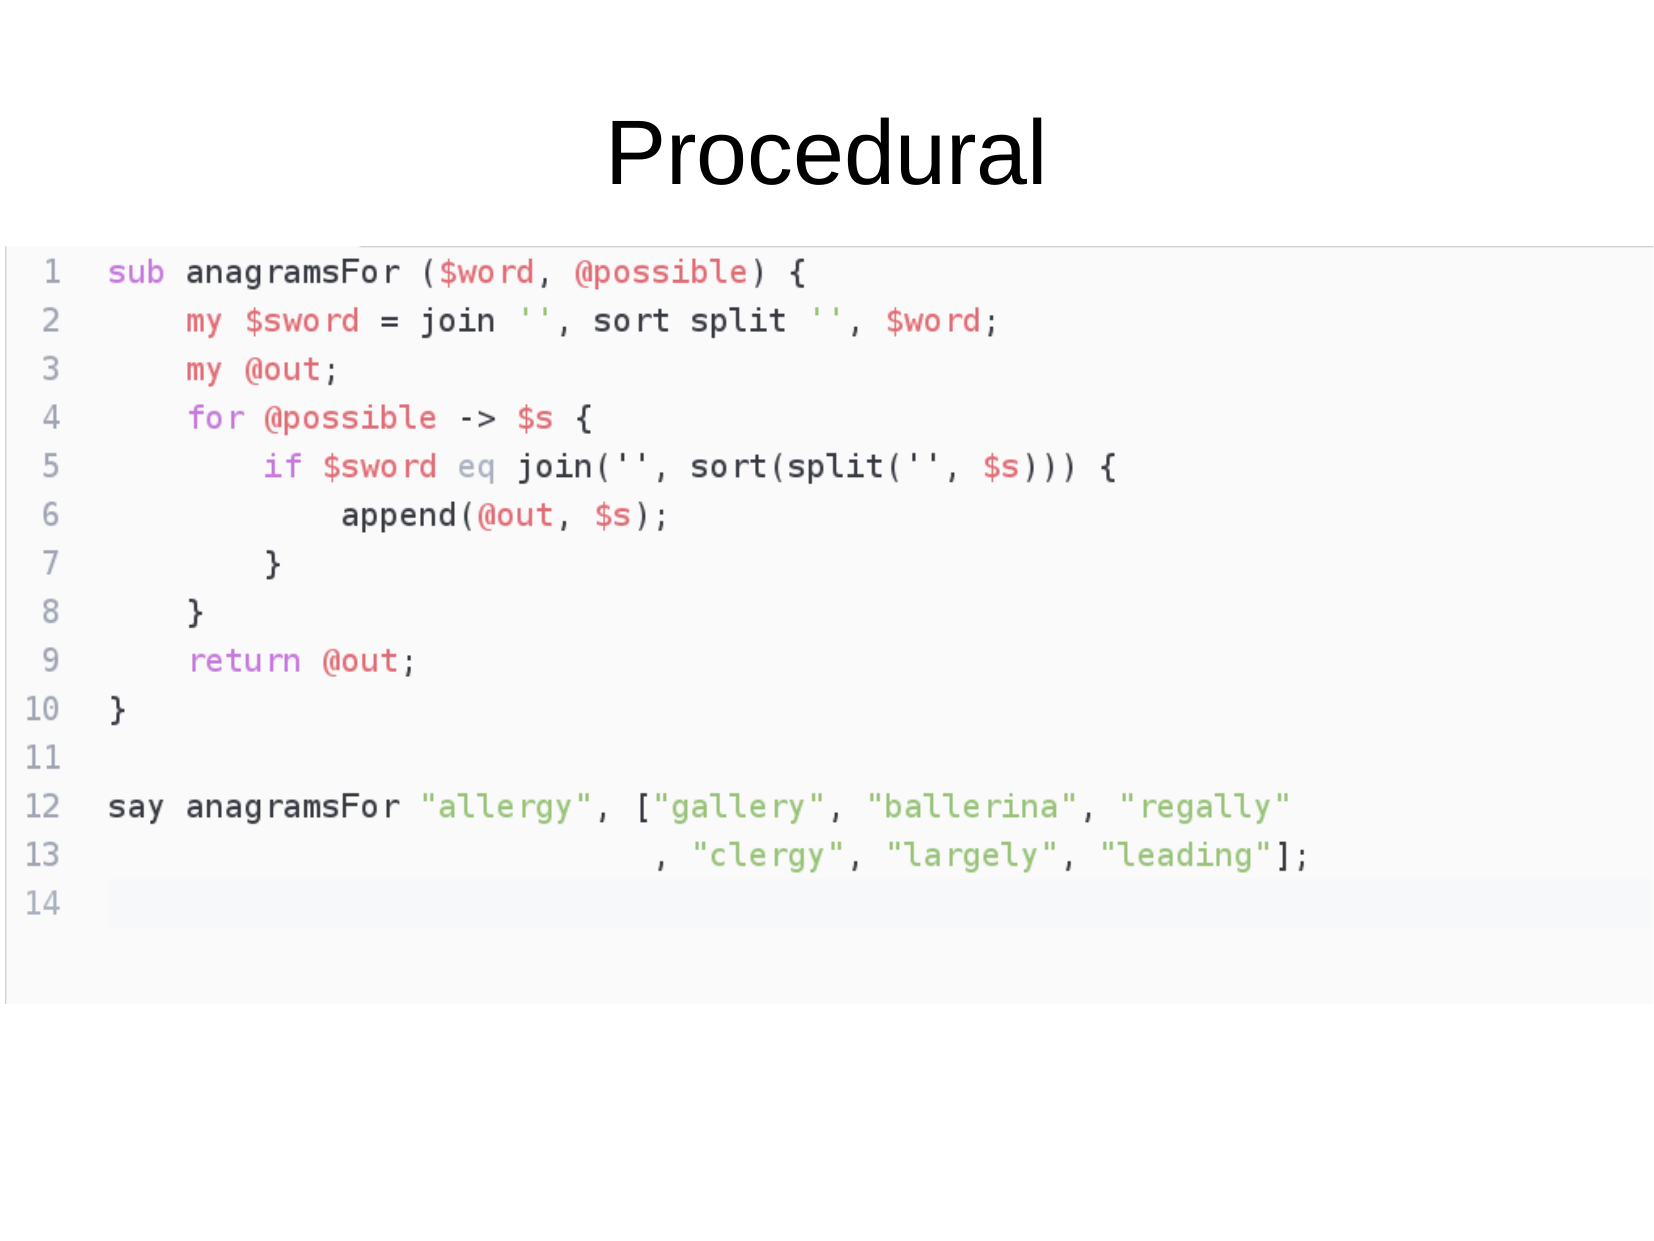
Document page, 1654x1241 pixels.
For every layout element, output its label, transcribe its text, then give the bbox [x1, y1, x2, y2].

title Procedural [82, 49, 1571, 246]
picture [5, 246, 1654, 1004]
